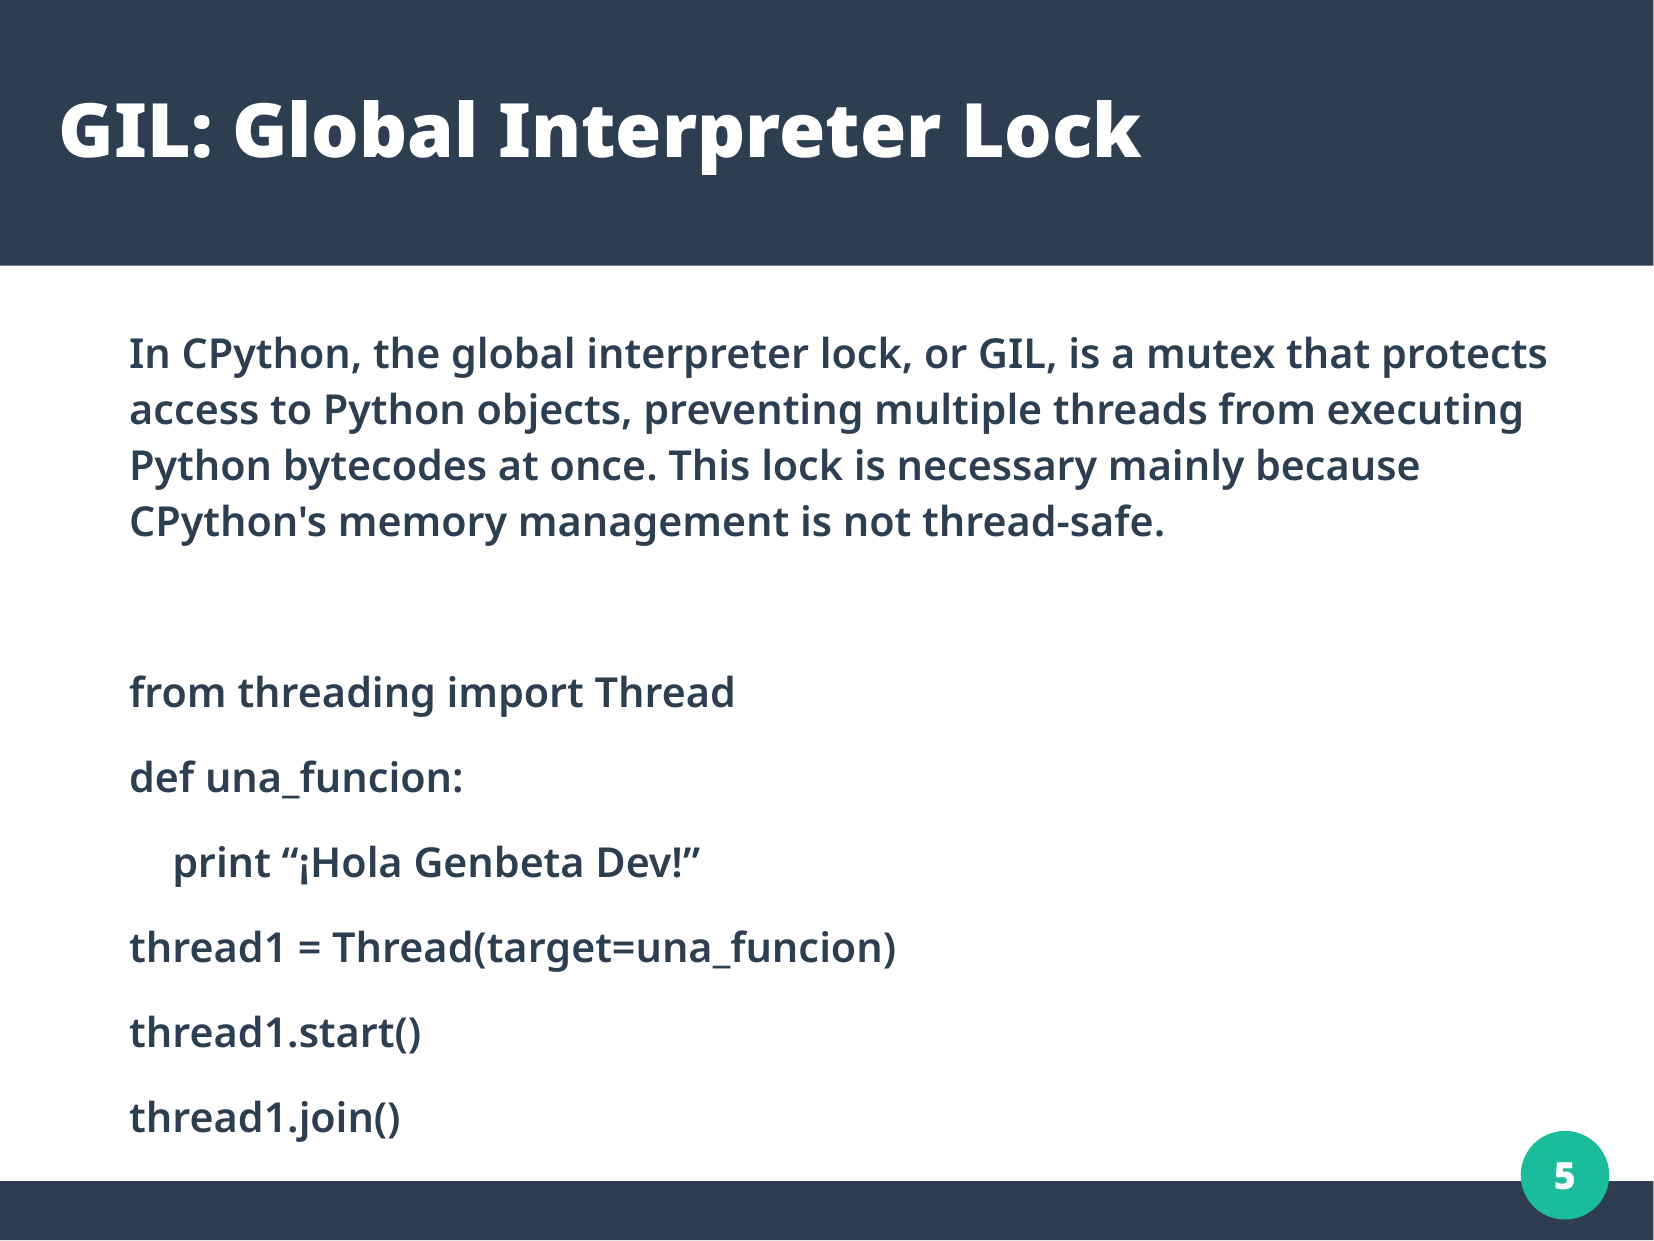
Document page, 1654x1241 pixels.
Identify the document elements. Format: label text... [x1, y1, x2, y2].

list In CPython, the global interpreter lock, or GIL, is a mutex that protects access to Python objects, preventing multiple threads from executing Python bytecodes at once. This lock is necessary mainly because CPython's memory management is not thread-safe. from threading import Thread def una_funcion: print “¡Hola Genbeta Dev!” thread1 = Thread(target=una_funcion) thread1.start() thread1.join() [59, 324, 1595, 1152]
title GIL: Global Interpreter Lock [59, 49, 1595, 207]
